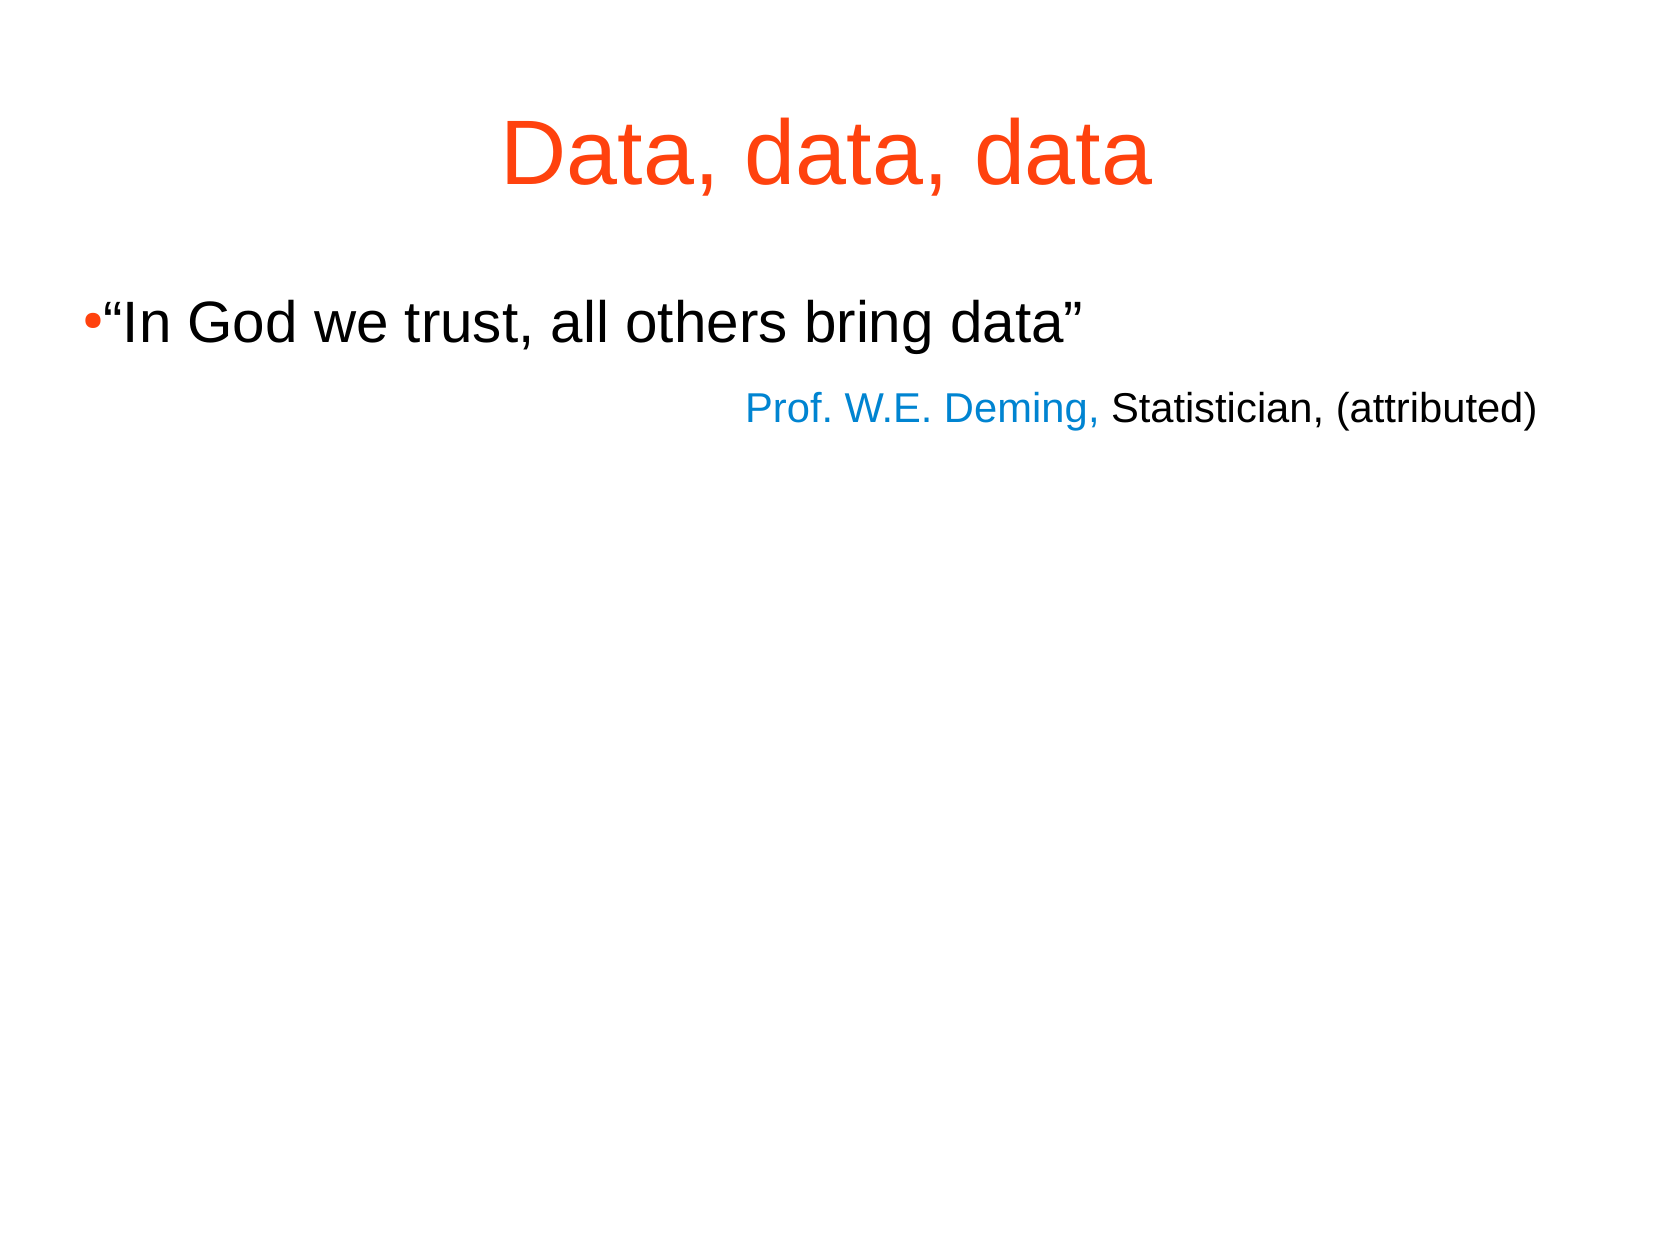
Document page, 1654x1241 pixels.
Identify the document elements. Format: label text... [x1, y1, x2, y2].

list “In God we trust, all others bring data” Prof. W.E. Deming, Statistician, (attributed) “Every two days now we create as much information as we did from the dawn of civilization up until 2003” Eric Schmidt, Google Exec. Chairman, 2009 “Data explosion is bigger than Moore's Law” Marissa Mayer, Yahoo! CEO, 2009 [82, 290, 1538, 1010]
title Data, data, data [82, 49, 1571, 257]
